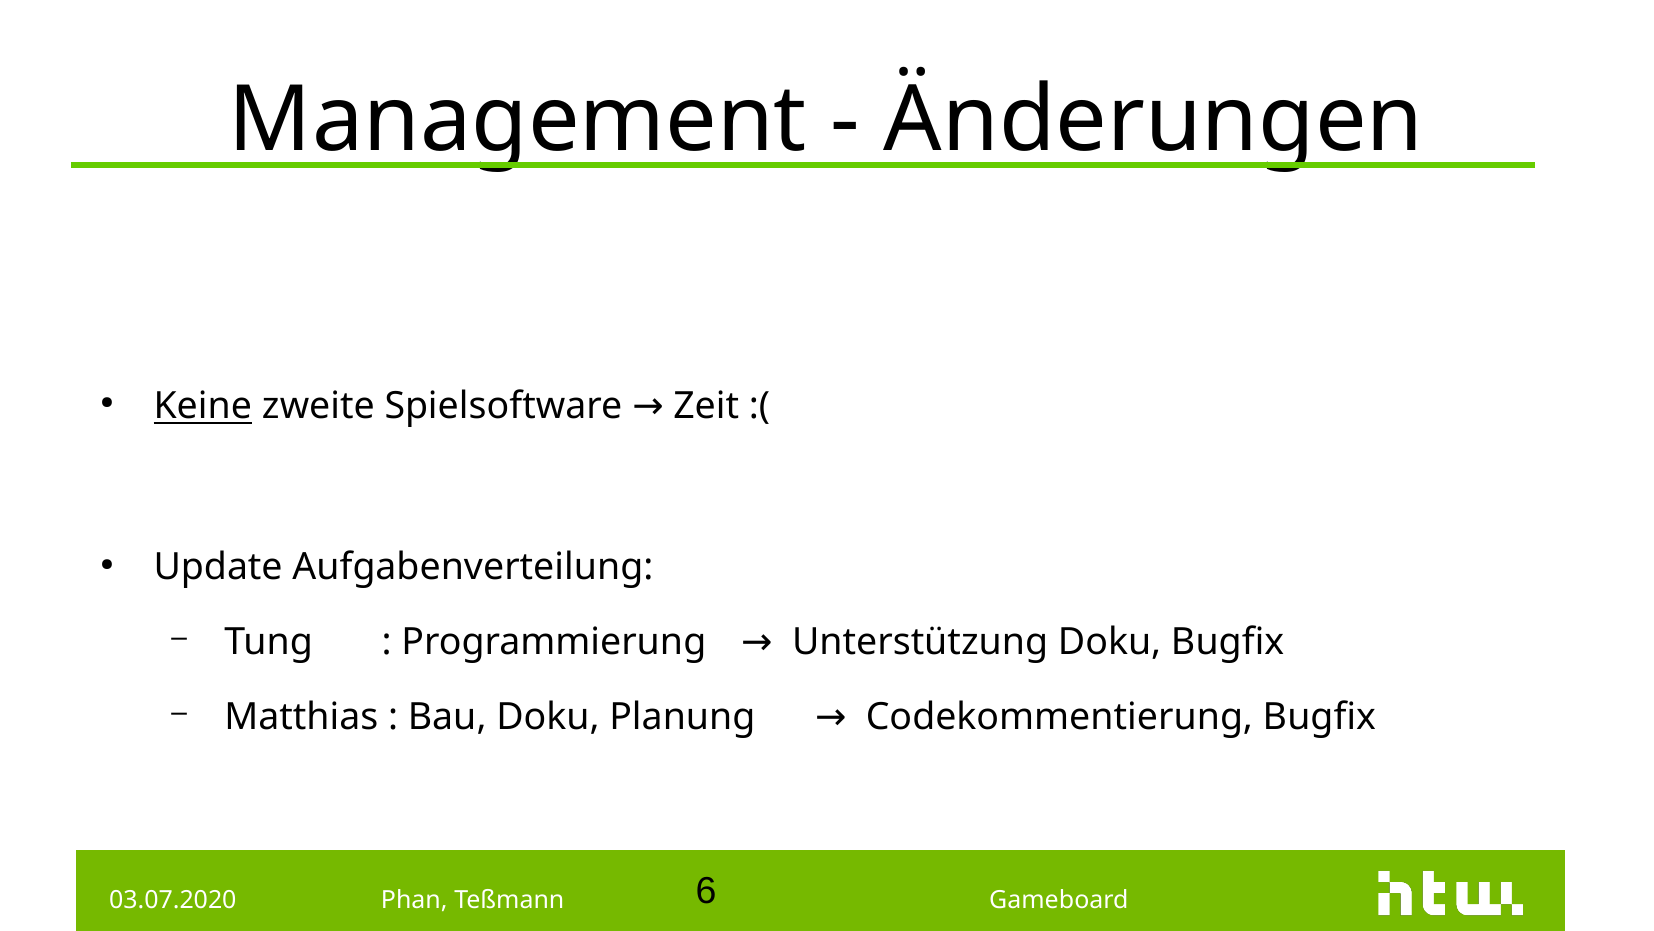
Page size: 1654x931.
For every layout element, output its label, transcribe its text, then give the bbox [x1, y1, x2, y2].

list Keine zweite Spielsoftware → Zeit :( Update Aufgabenverteilung: Tung : Programmierung → Unterstützung Doku, Bugfix Matthias : Bau, Doku, Planung → Codekommentierung, Bugfix [82, 217, 1571, 758]
text_box <number> [680, 862, 899, 920]
picture [0, 0, 1654, 931]
title Management - Änderungen [82, 37, 1571, 193]
